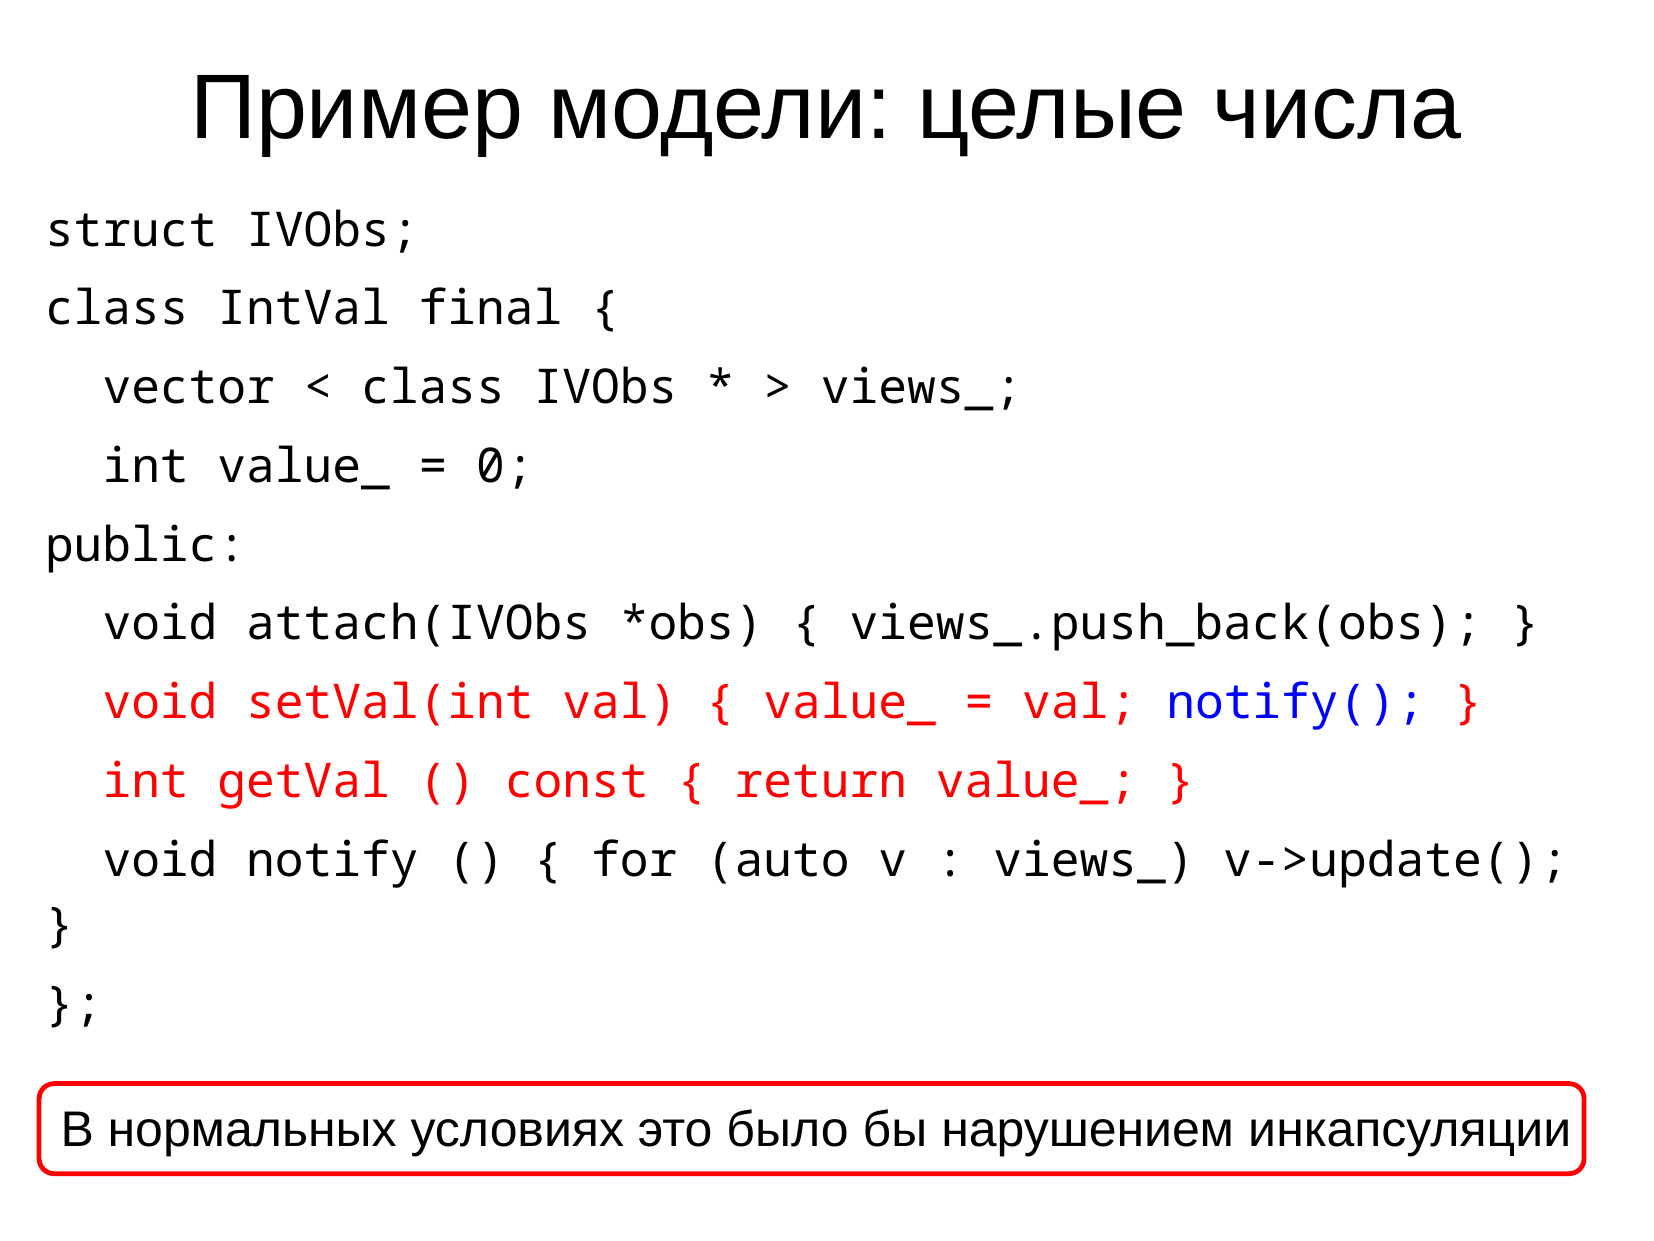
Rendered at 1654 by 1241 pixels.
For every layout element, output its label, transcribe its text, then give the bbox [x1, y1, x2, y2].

title Пример модели: целые числа [82, 2, 1571, 195]
list struct IVObs; class IntVal final { vector < class IVObs * > views_; int value_ = 0; public: void attach(IVObs *obs) { views_.push_back(obs); } void setVal(int val) { value_ = val; notify(); } int getVal () const { return value_; } void notify () { for (auto v : views_) v->update(); } }; [45, 195, 1583, 1036]
text_box В нормальных условиях это было бы нарушением инкапсуляции [39, 1083, 1585, 1174]
